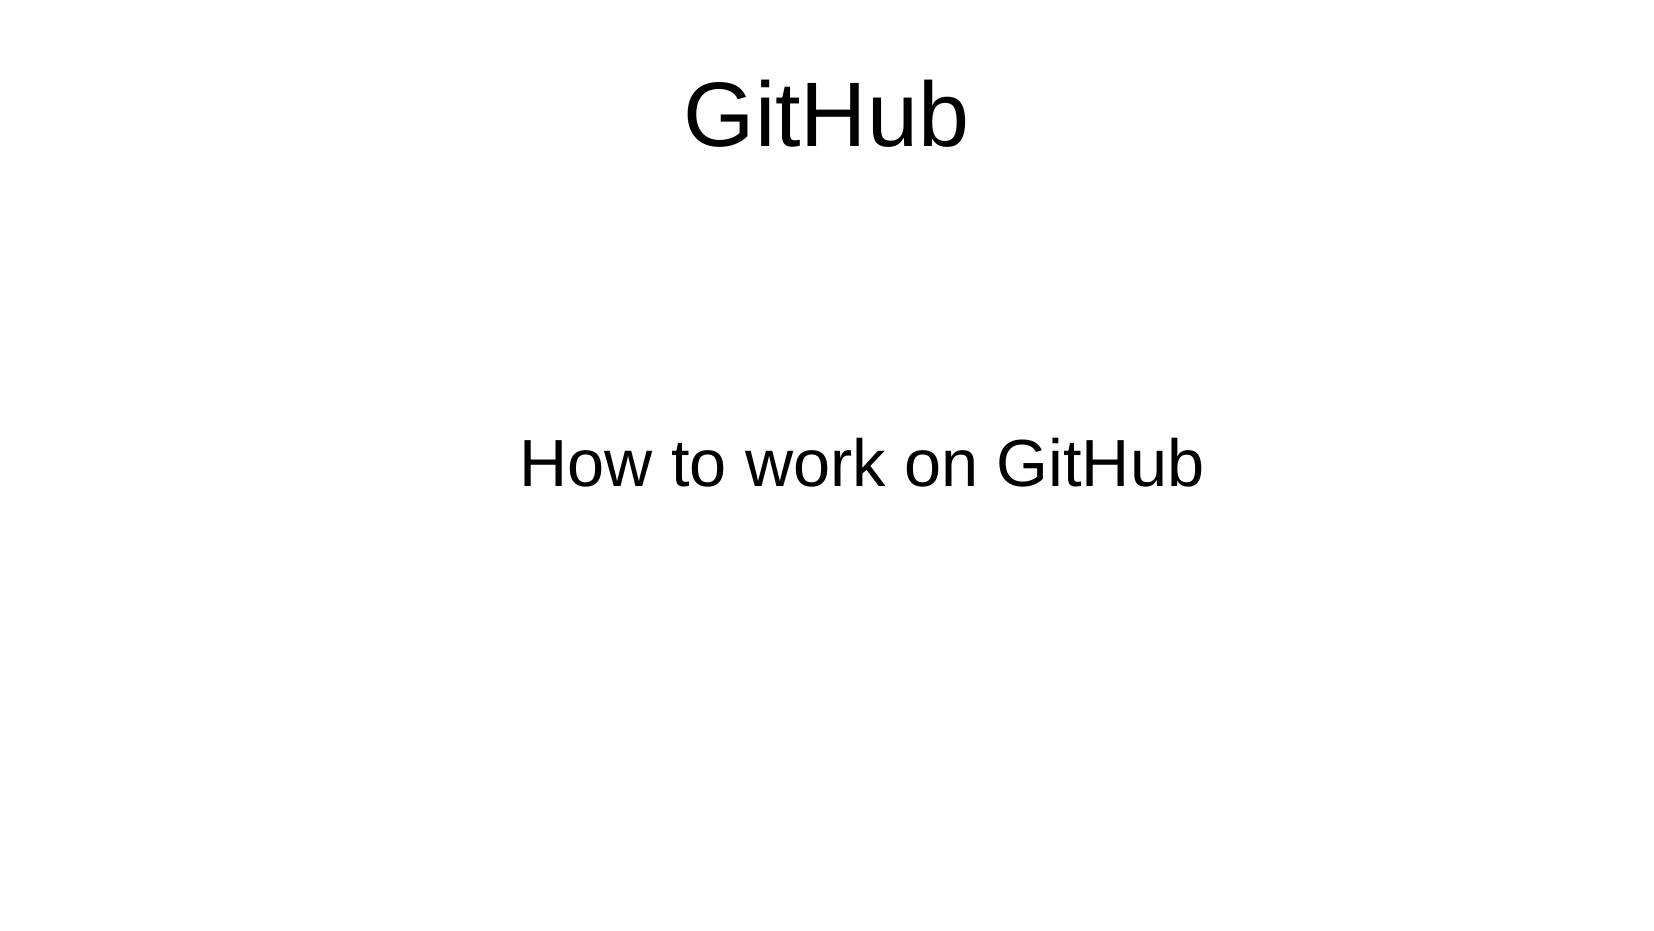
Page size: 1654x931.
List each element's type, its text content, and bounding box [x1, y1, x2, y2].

title GitHub [82, 37, 1571, 193]
list How to work on GitHub [82, 217, 1571, 758]
